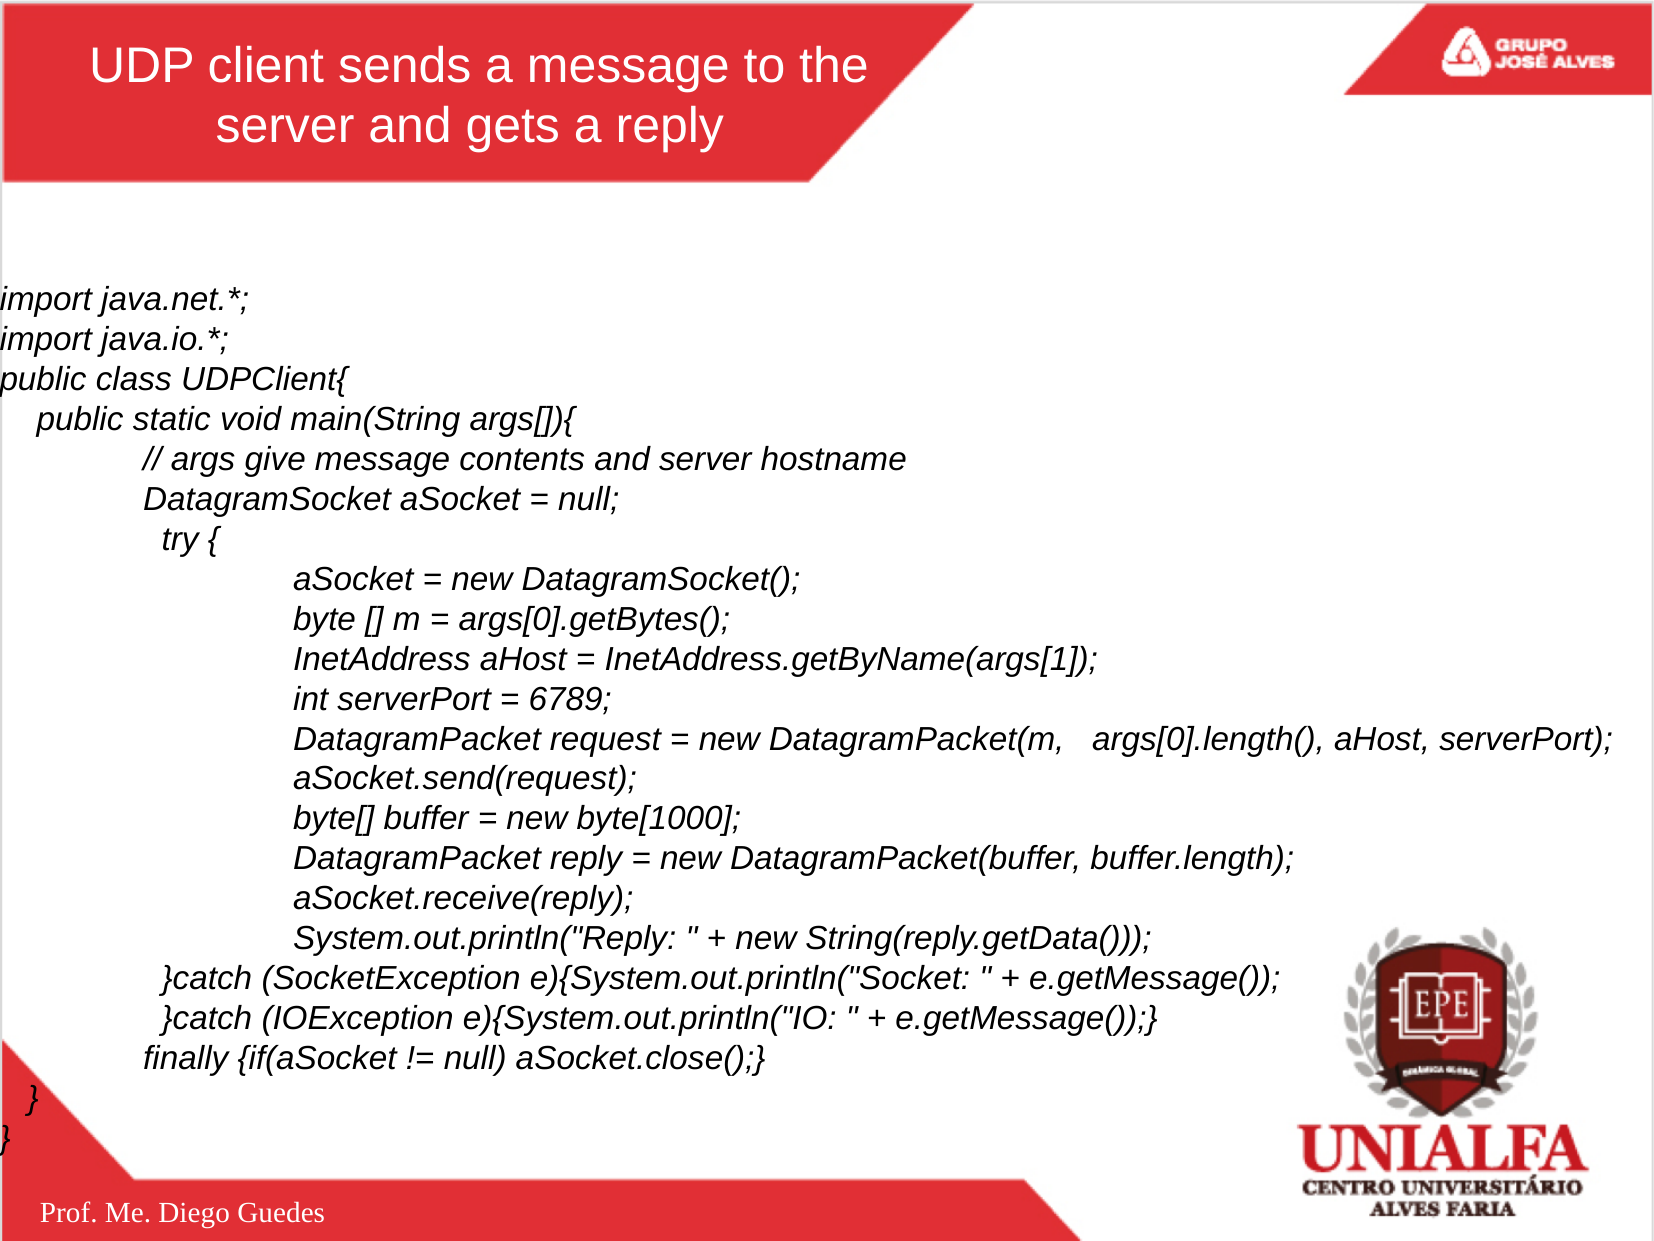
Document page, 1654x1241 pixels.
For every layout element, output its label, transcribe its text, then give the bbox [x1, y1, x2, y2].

picture [0, 0, 1654, 1241]
text_box import java.net.*; import java.io.*; public class UDPClient{ public static void main(String args[]){ // args give message contents and server hostname DatagramSocket aSocket = null; try { aSocket = new DatagramSocket(); byte [] m = args[0].getBytes(); InetAddress aHost = InetAddress.getByName(args[1]); int serverPort = 6789; DatagramPacket request = new DatagramPacket(m, args[0].length(), aHost, serverPort); aSocket.send(request); byte[] buffer = new byte[1000]; DatagramPacket reply = new DatagramPacket(buffer, buffer.length); aSocket.receive(reply); System.out.println("Reply: " + new String(reply.getData())); }catch (SocketException e){System.out.println("Socket: " + e.getMessage()); }catch (IOException e){System.out.println("IO: " + e.getMessage());} finally {if(aSocket != null) aSocket.close();} } } [0, 277, 1622, 1156]
title UDP client sends a message to the server and gets a reply [26, 21, 921, 162]
